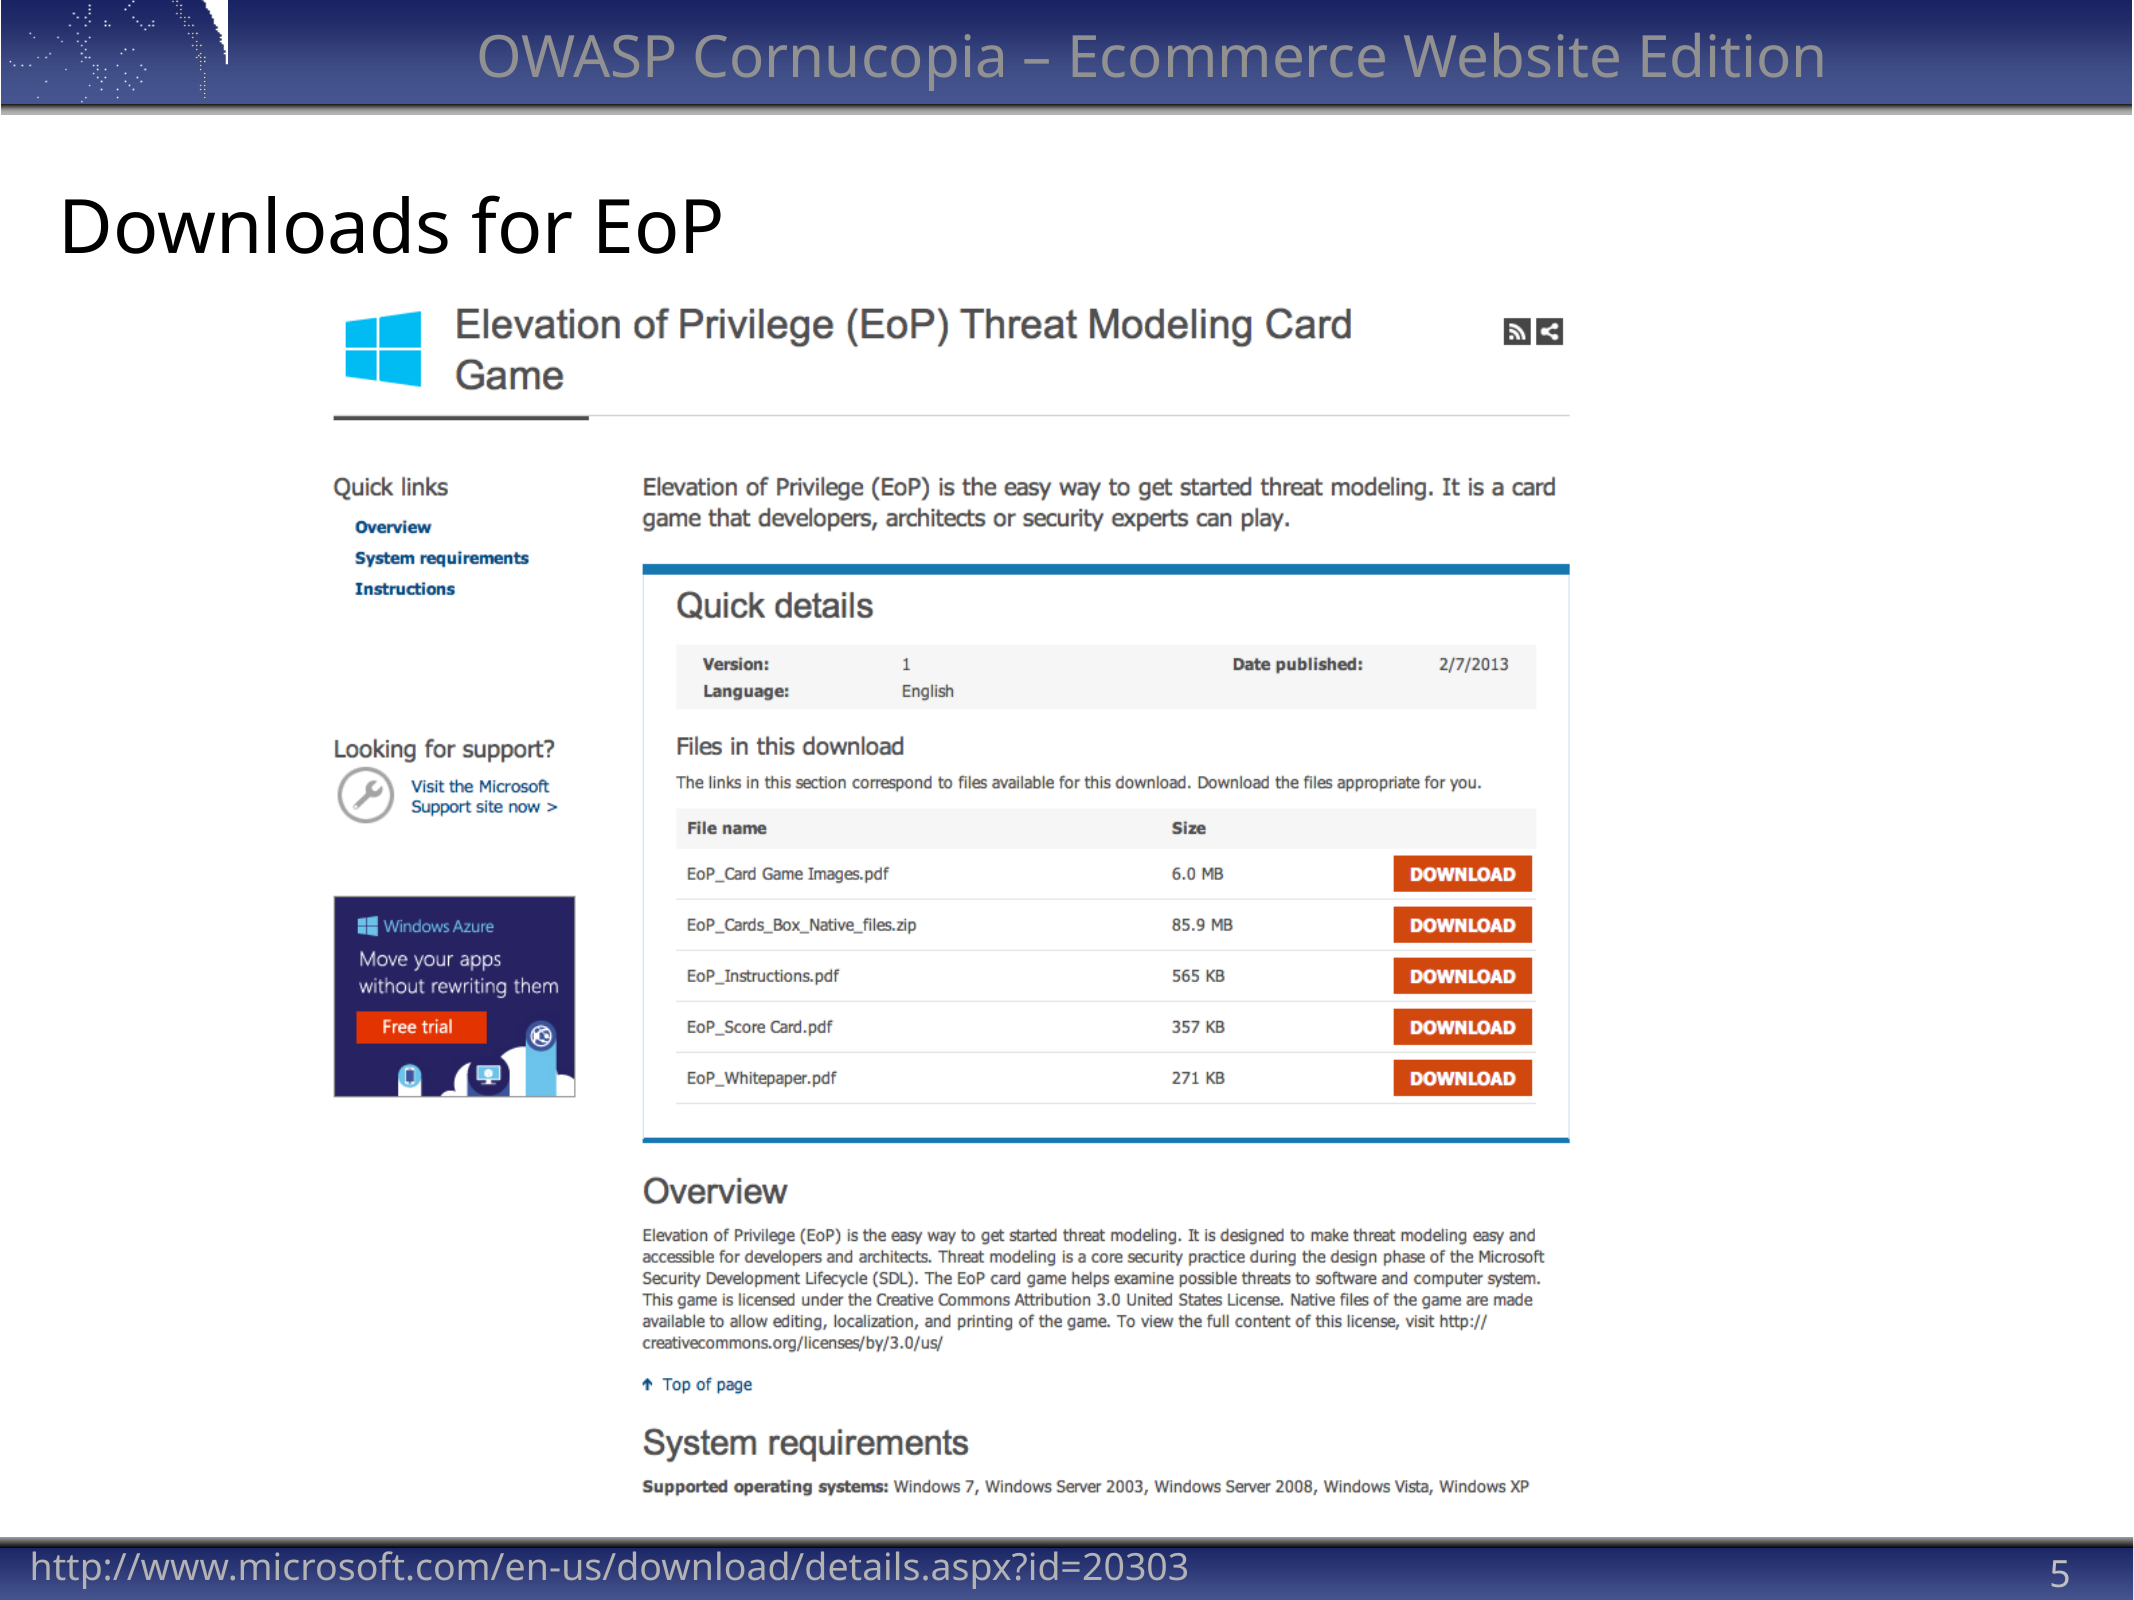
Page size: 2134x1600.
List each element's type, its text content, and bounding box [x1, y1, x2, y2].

title Downloads for EoP [58, 124, 2126, 325]
picture [315, 282, 1625, 1506]
list http://www.microsoft.com/en-us/download/details.aspx?id=20303 [29, 1540, 2038, 1600]
